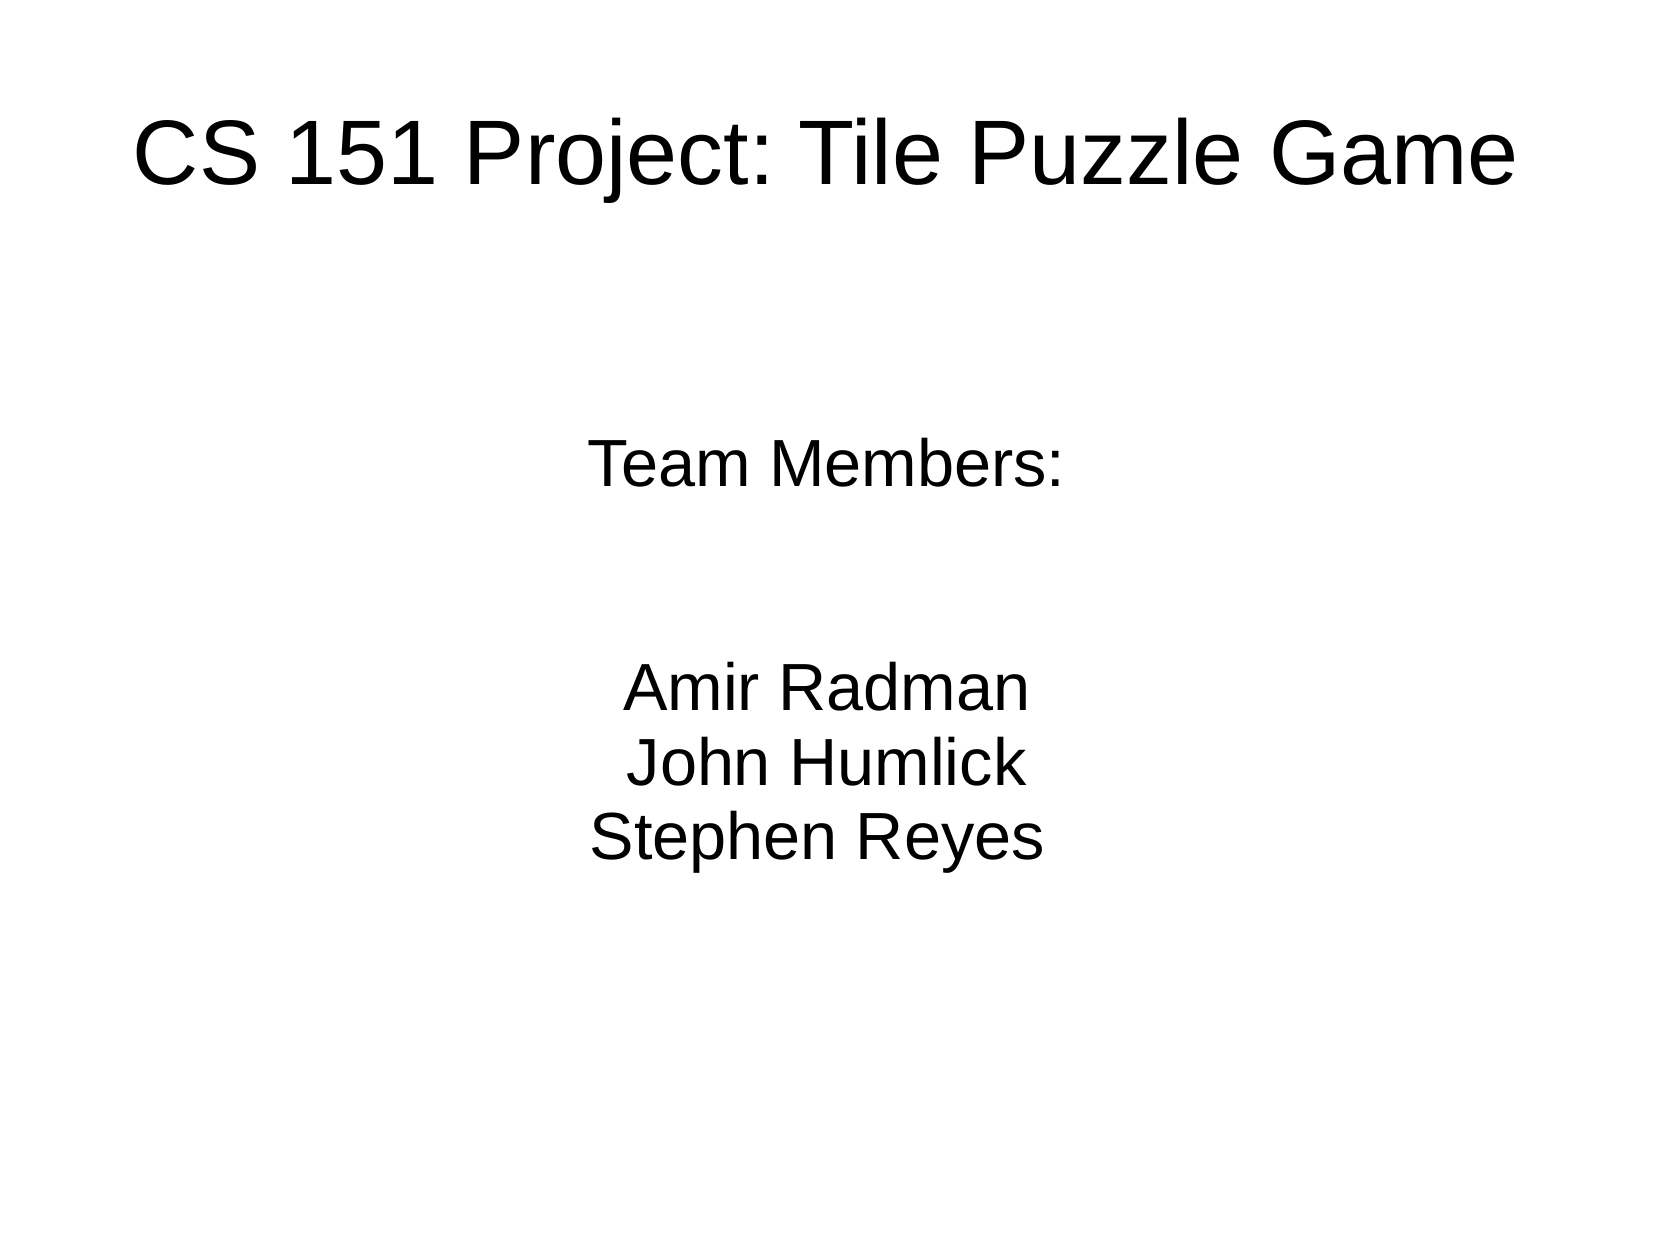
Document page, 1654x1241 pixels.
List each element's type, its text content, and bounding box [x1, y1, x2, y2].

subtitle Team Members: Amir Radman John Humlick Stephen Reyes [82, 290, 1571, 1010]
title CS 151 Project: Tile Puzzle Game [82, 49, 1571, 257]
